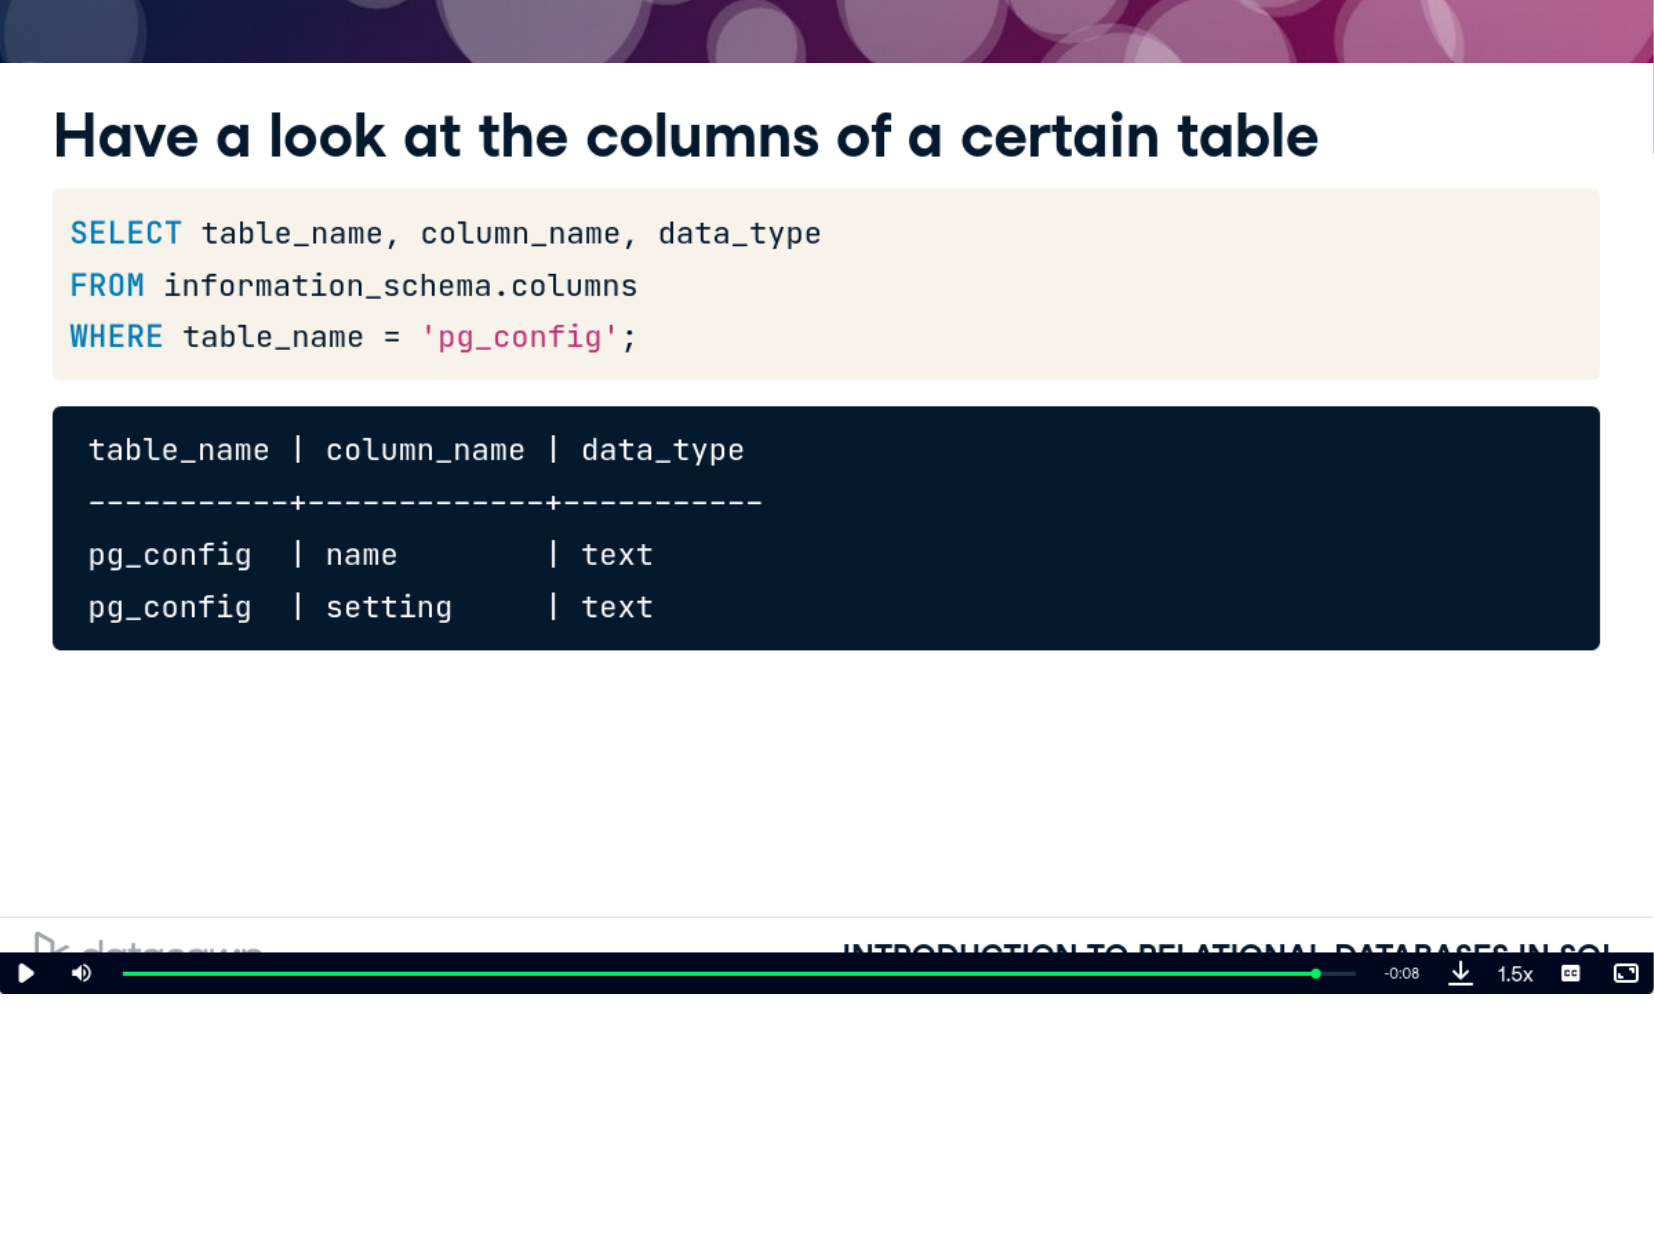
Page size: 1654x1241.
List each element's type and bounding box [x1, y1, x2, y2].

picture [0, 63, 1654, 994]
